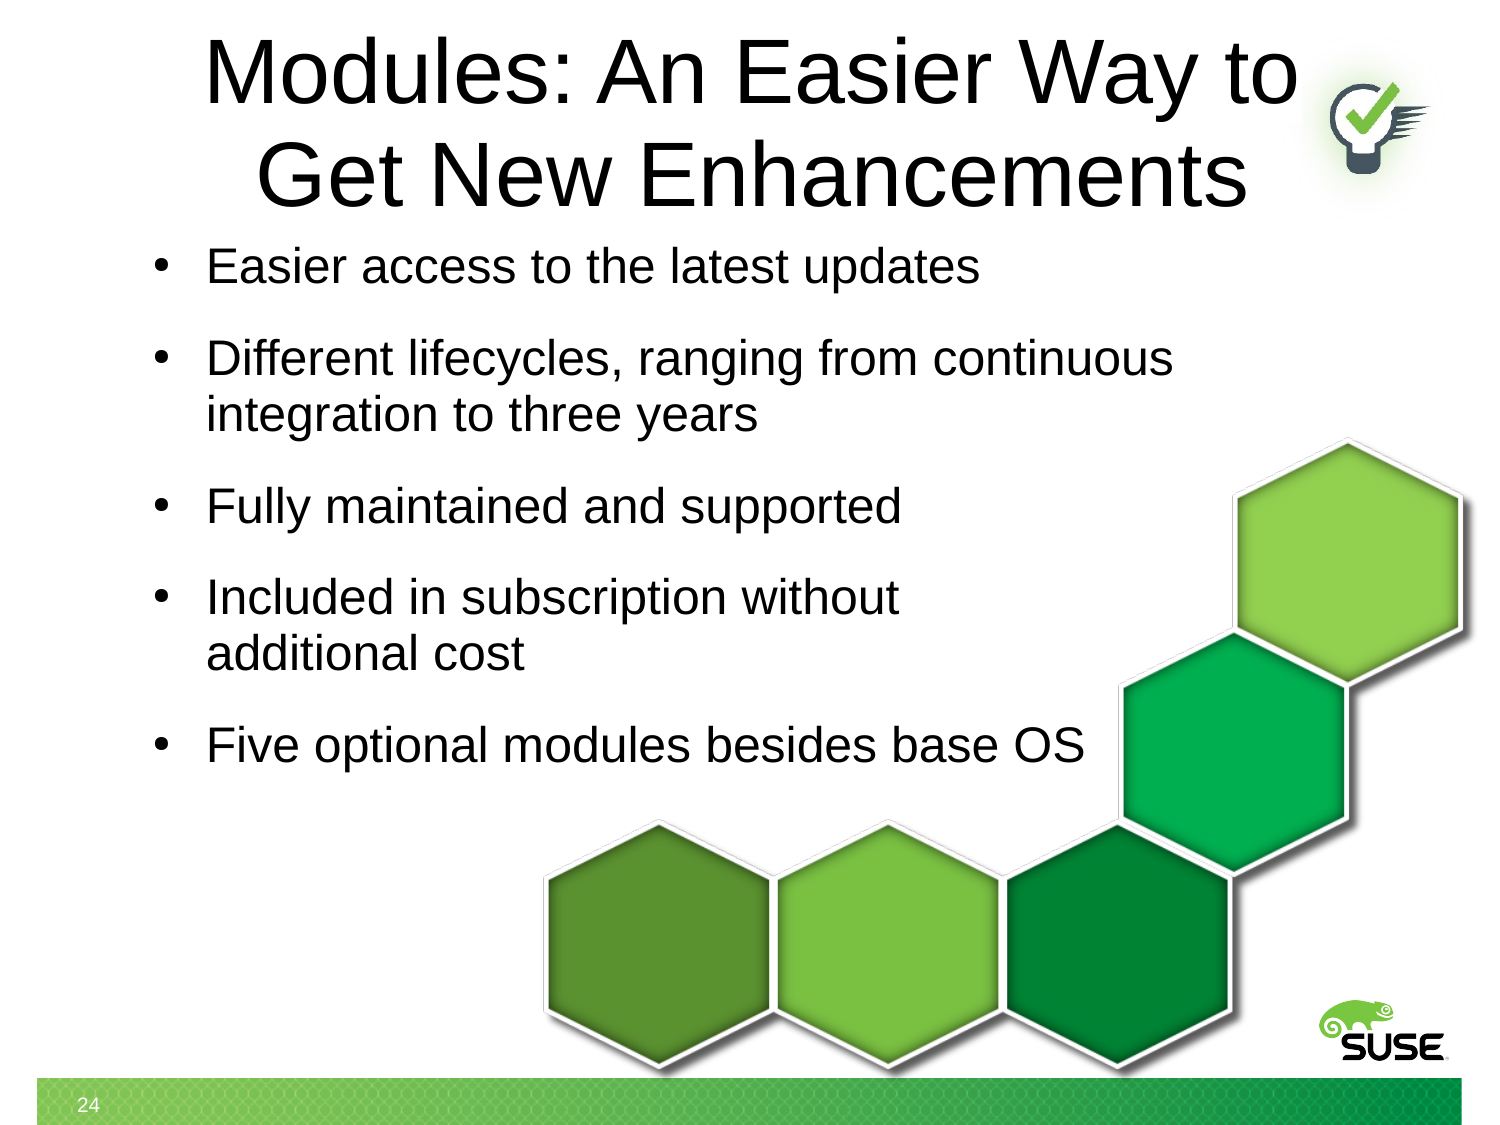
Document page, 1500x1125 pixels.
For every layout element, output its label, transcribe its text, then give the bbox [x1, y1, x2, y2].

picture [1267, 37, 1463, 233]
picture [37, 434, 1482, 1125]
list Easier access to the latest updates Different lifecycles, ranging from continuous integration to three years Fully maintained and supported Included in subscription without additional cost Five optional modules besides base OS [135, 238, 1372, 892]
title Modules: An Easier Way to Get New Enhancements [135, 20, 1372, 226]
